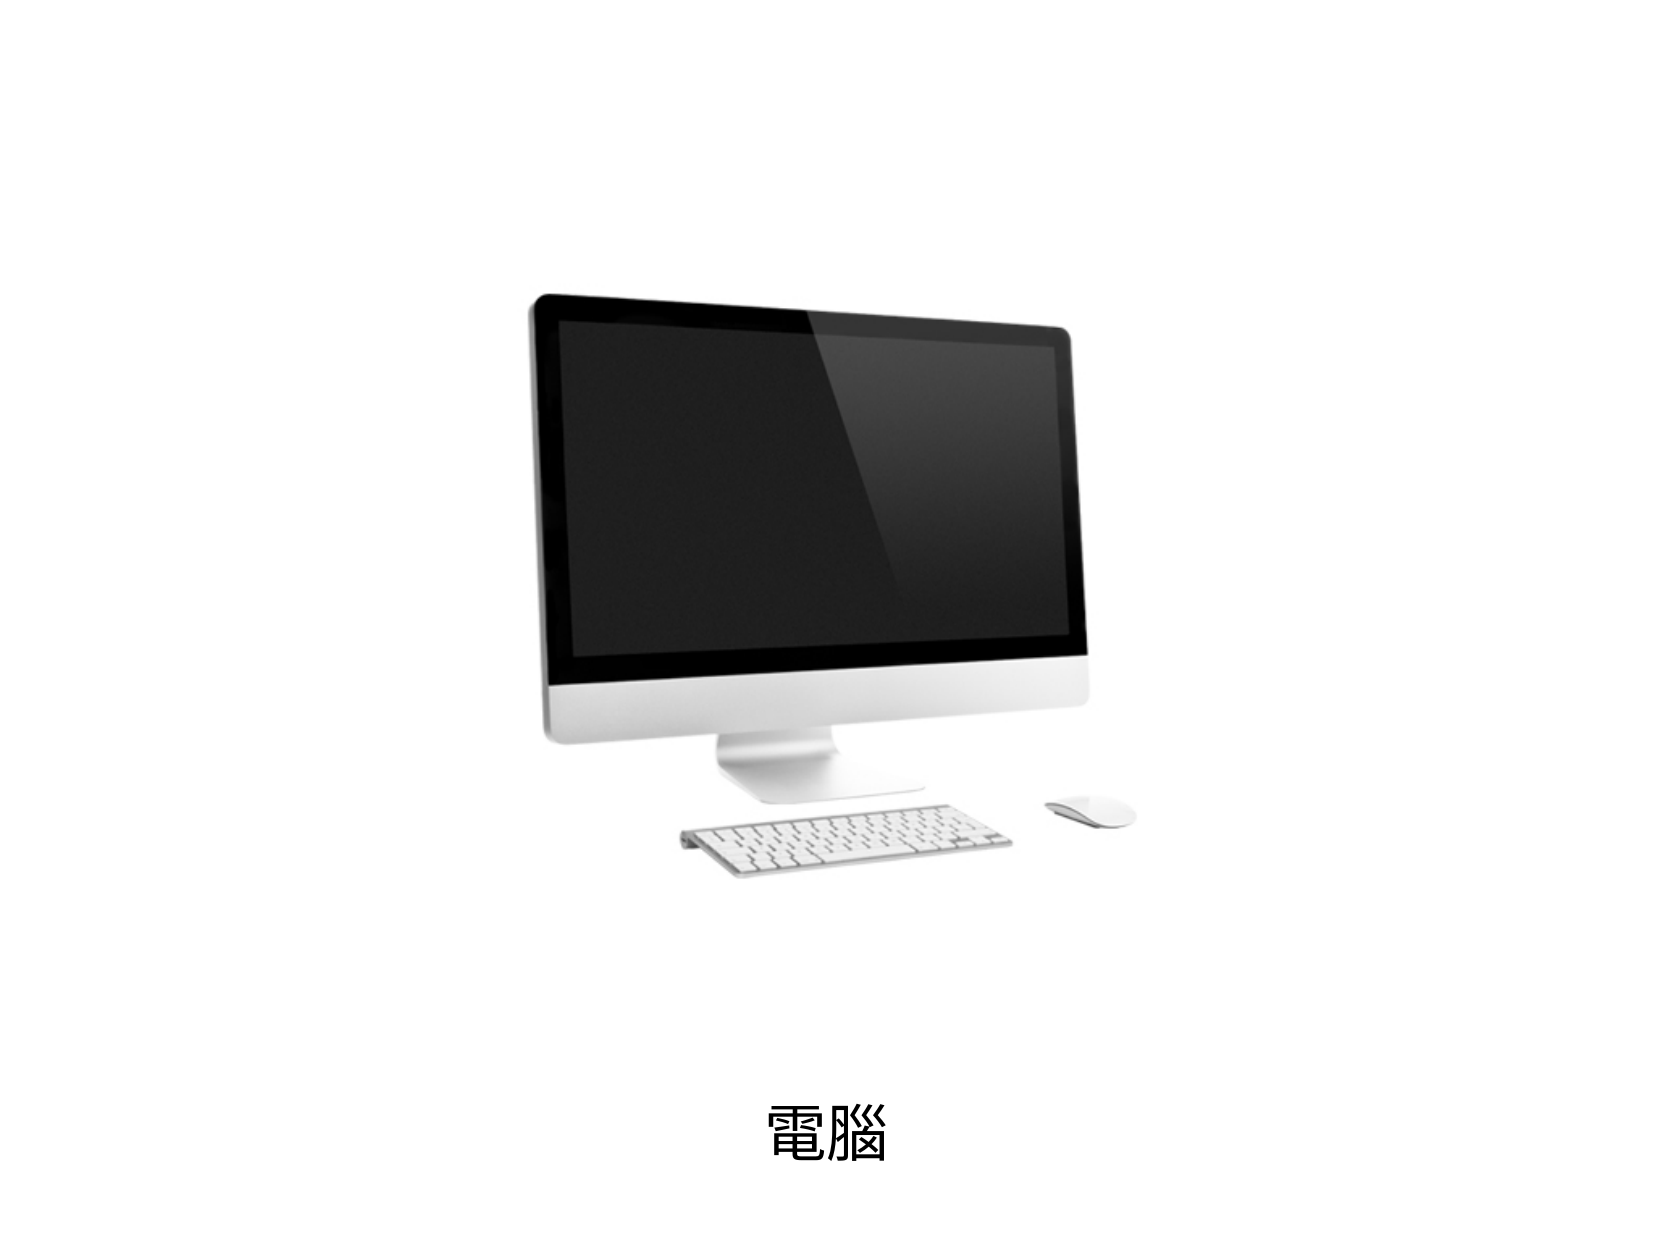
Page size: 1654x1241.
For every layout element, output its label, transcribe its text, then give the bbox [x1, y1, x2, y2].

picture [0, 0, 1654, 1241]
title 電腦 [82, 1025, 1571, 1233]
